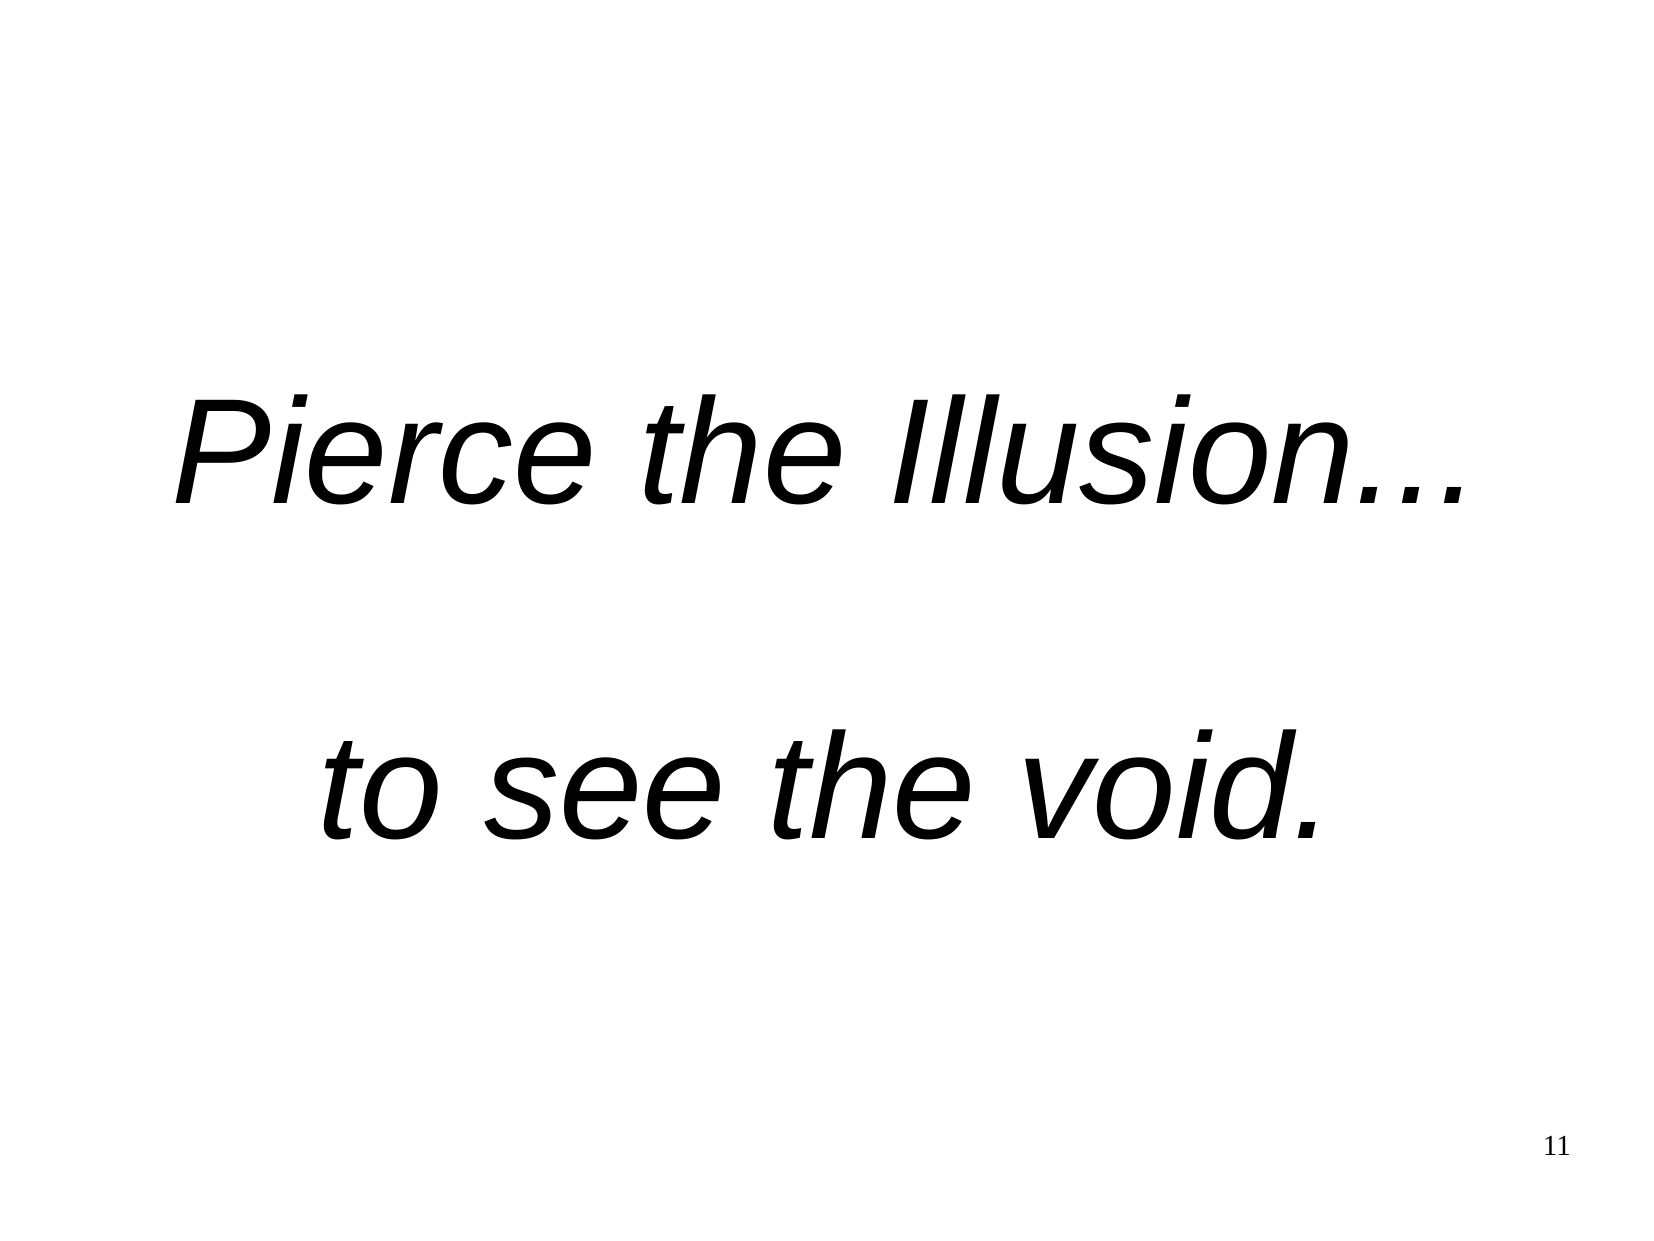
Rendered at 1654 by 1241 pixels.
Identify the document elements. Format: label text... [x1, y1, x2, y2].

title Pierce the Illusion... to see the void. [82, 368, 1571, 871]
